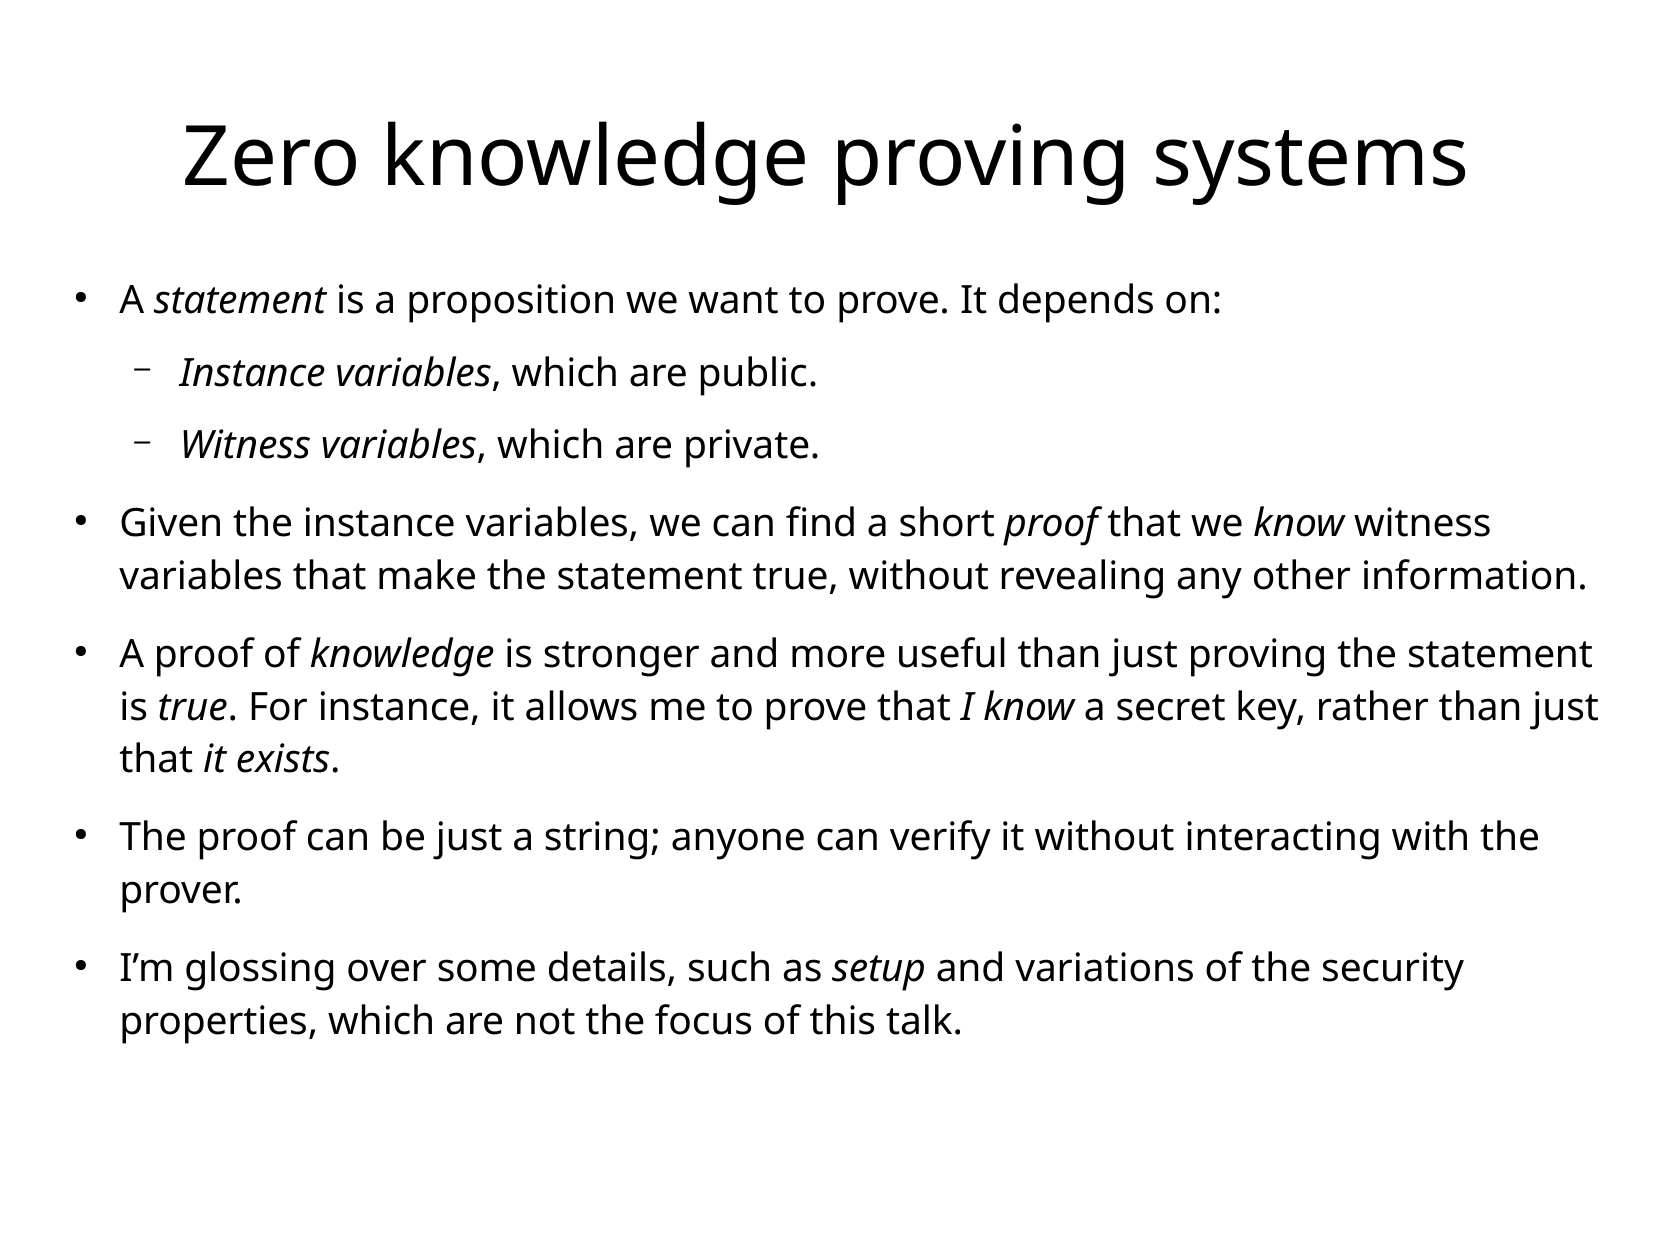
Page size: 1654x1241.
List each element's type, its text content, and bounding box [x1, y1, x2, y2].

title Zero knowledge proving systems [82, 49, 1571, 257]
list A statement is a proposition we want to prove. It depends on: Instance variables, which are public. Witness variables, which are private. Given the instance variables, we can find a short proof that we know witness variables that make the statement true, without revealing any other information. A proof of knowledge is stronger and more useful than just proving the statement is true. For instance, it allows me to prove that I know a secret key, rather than just that it exists. The proof can be just a string; anyone can verify it without interacting with the prover. I’m glossing over some details, such as setup and variations of the security properties, which are not the focus of this talk. [59, 271, 1607, 1093]
